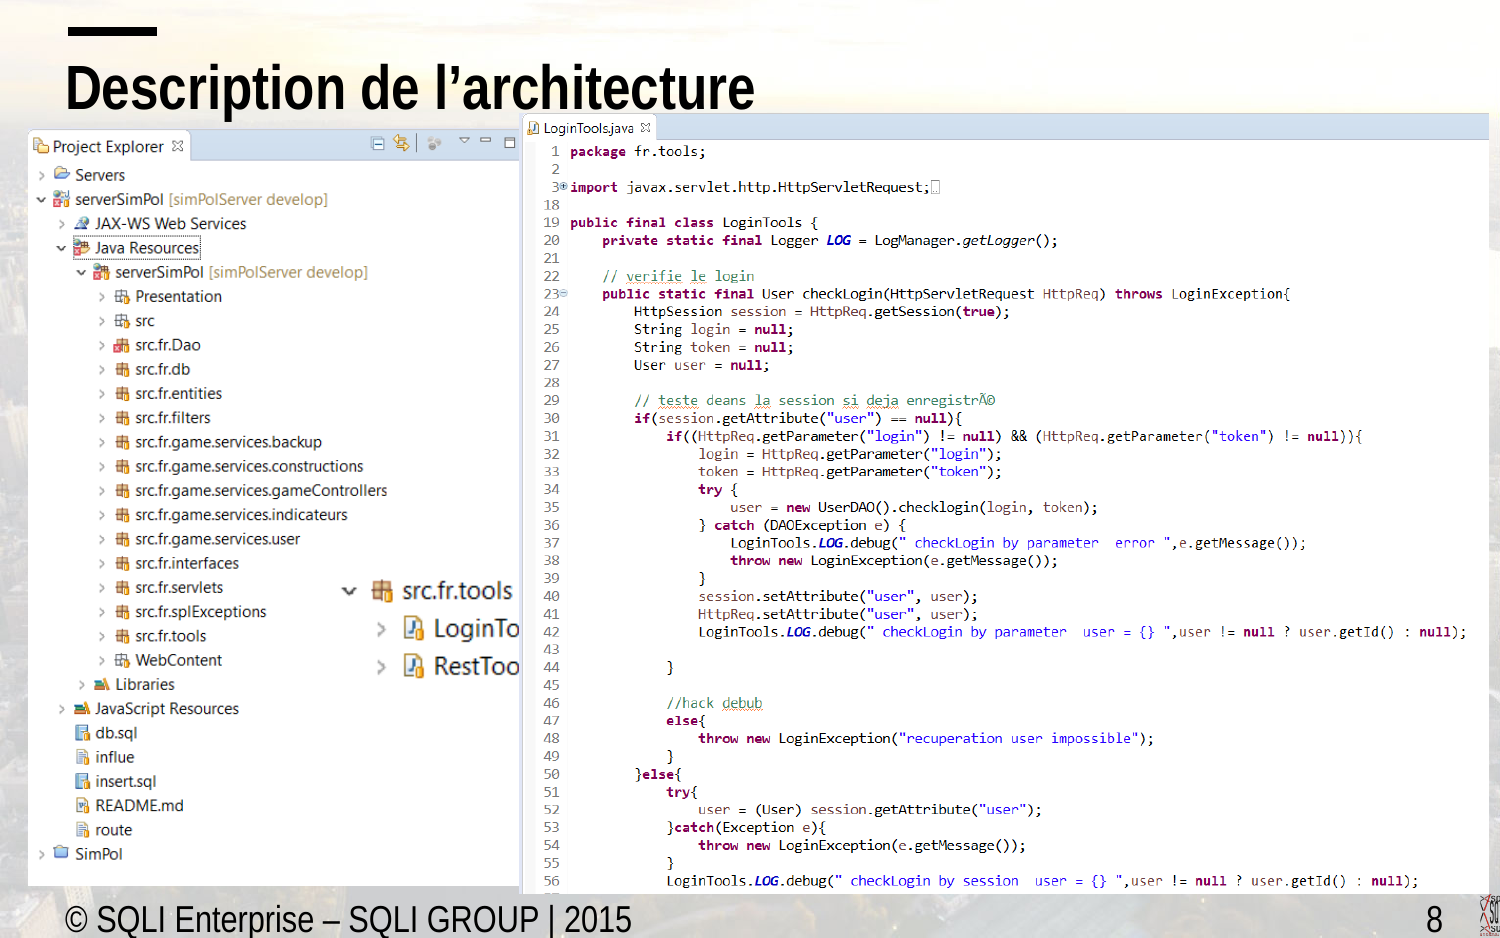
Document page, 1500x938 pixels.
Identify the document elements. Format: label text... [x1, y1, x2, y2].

footer © SQLI Enterprise – SQLI GROUP | 2015 [50, 887, 842, 935]
title Description de l’architecture [50, 39, 1450, 128]
slide_number <numéro> [1411, 894, 1484, 935]
picture [0, 0, 1500, 938]
